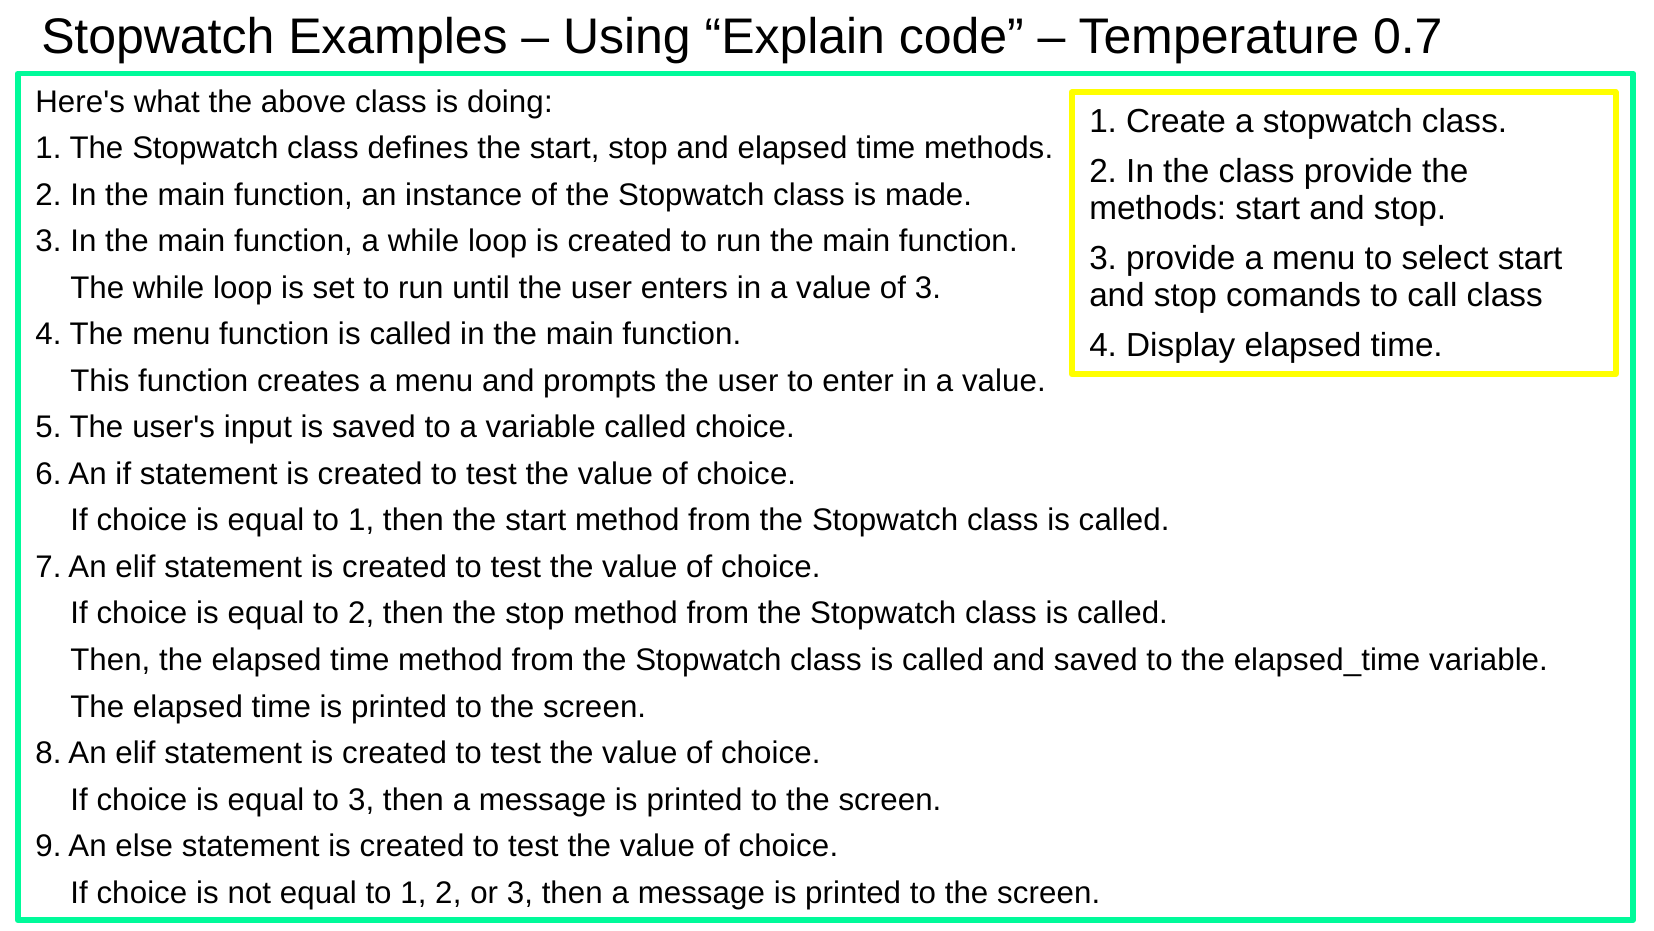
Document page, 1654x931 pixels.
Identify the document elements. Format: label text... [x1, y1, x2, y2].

title Stopwatch Examples – Using “Explain code” – Temperature 0.7 [41, 0, 1646, 93]
text_box Here's what the above class is doing: 1. The Stopwatch class defines the start, stop and elapsed time methods. 2. In the main function, an instance of the Stopwatch class is made. 3. In the main function, a while loop is created to run the main function. The while loop is set to run until the user enters in a value of 3. 4. The menu function is called in the main function. This function creates a menu and prompts the user to enter in a value. 5. The user's input is saved to a variable called choice. 6. An if statement is created to test the value of choice. If choice is equal to 1, then the start method from the Stopwatch class is called. 7. An elif statement is created to test the value of choice. If choice is equal to 2, then the stop method from the Stopwatch class is called. Then, the elapsed time method from the Stopwatch class is called and saved to the elapsed_time variable. The elapsed time is printed to the screen. 8. An elif statement is created to test the value of choice. If choice is equal to 3, then a message is printed to the screen. 9. An else statement is created to test the value of choice. If choice is not equal to 1, 2, or 3, then a message is printed to the screen. [17, 73, 1634, 921]
